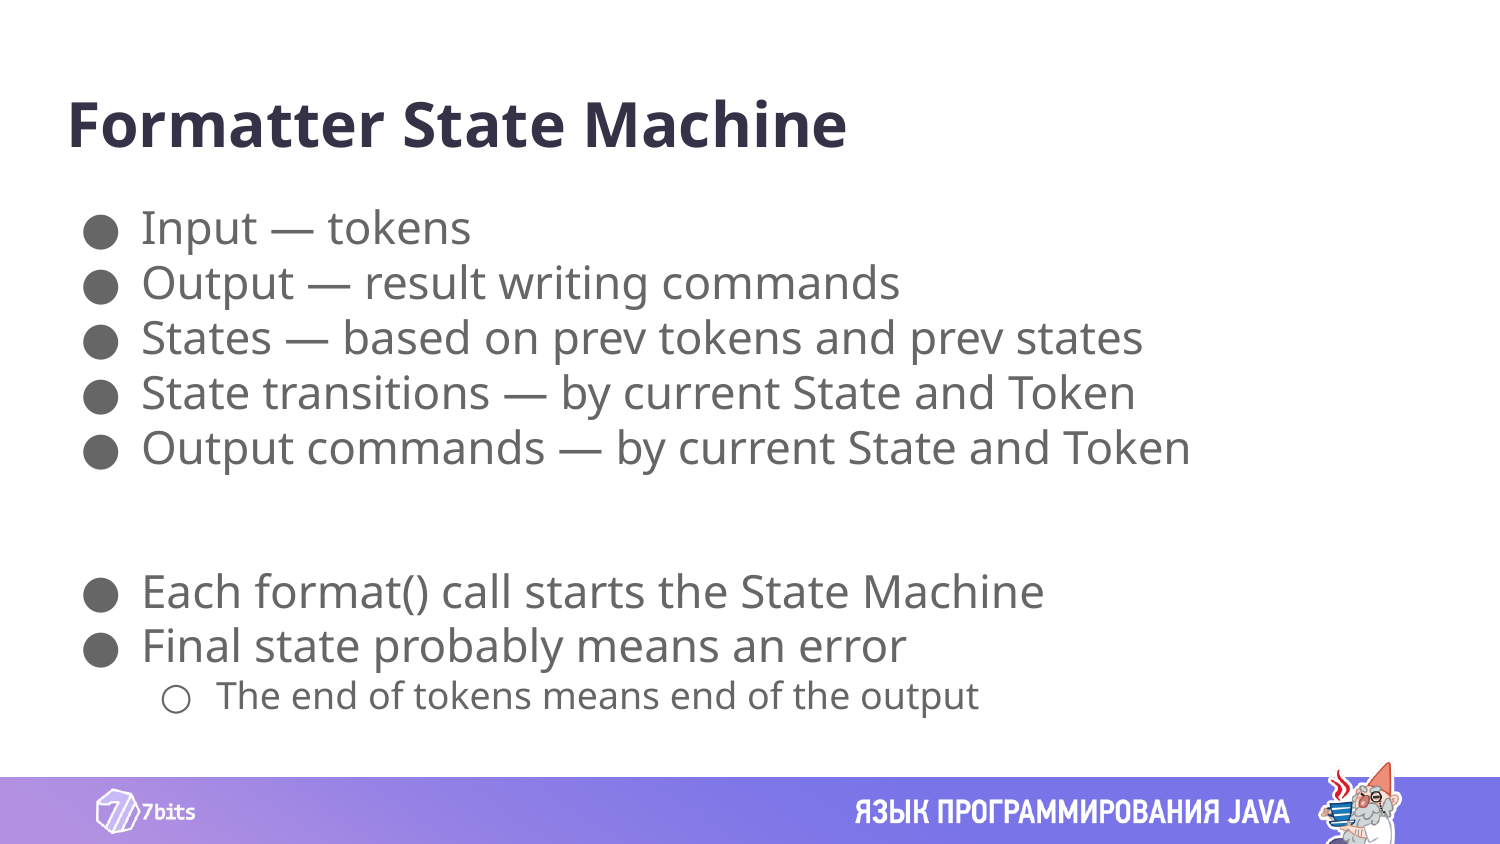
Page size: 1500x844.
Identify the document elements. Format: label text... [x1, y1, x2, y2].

title Formatter State Machine [51, 69, 1449, 164]
list Input — tokens Output — result writing commands States — based on prev tokens and prev states State transitions — by current State and Token Output commands — by current State and Token Each format() call starts the State Machine Final state probably means an error The end of tokens means end of the output [51, 184, 1449, 745]
picture [0, 717, 1500, 844]
